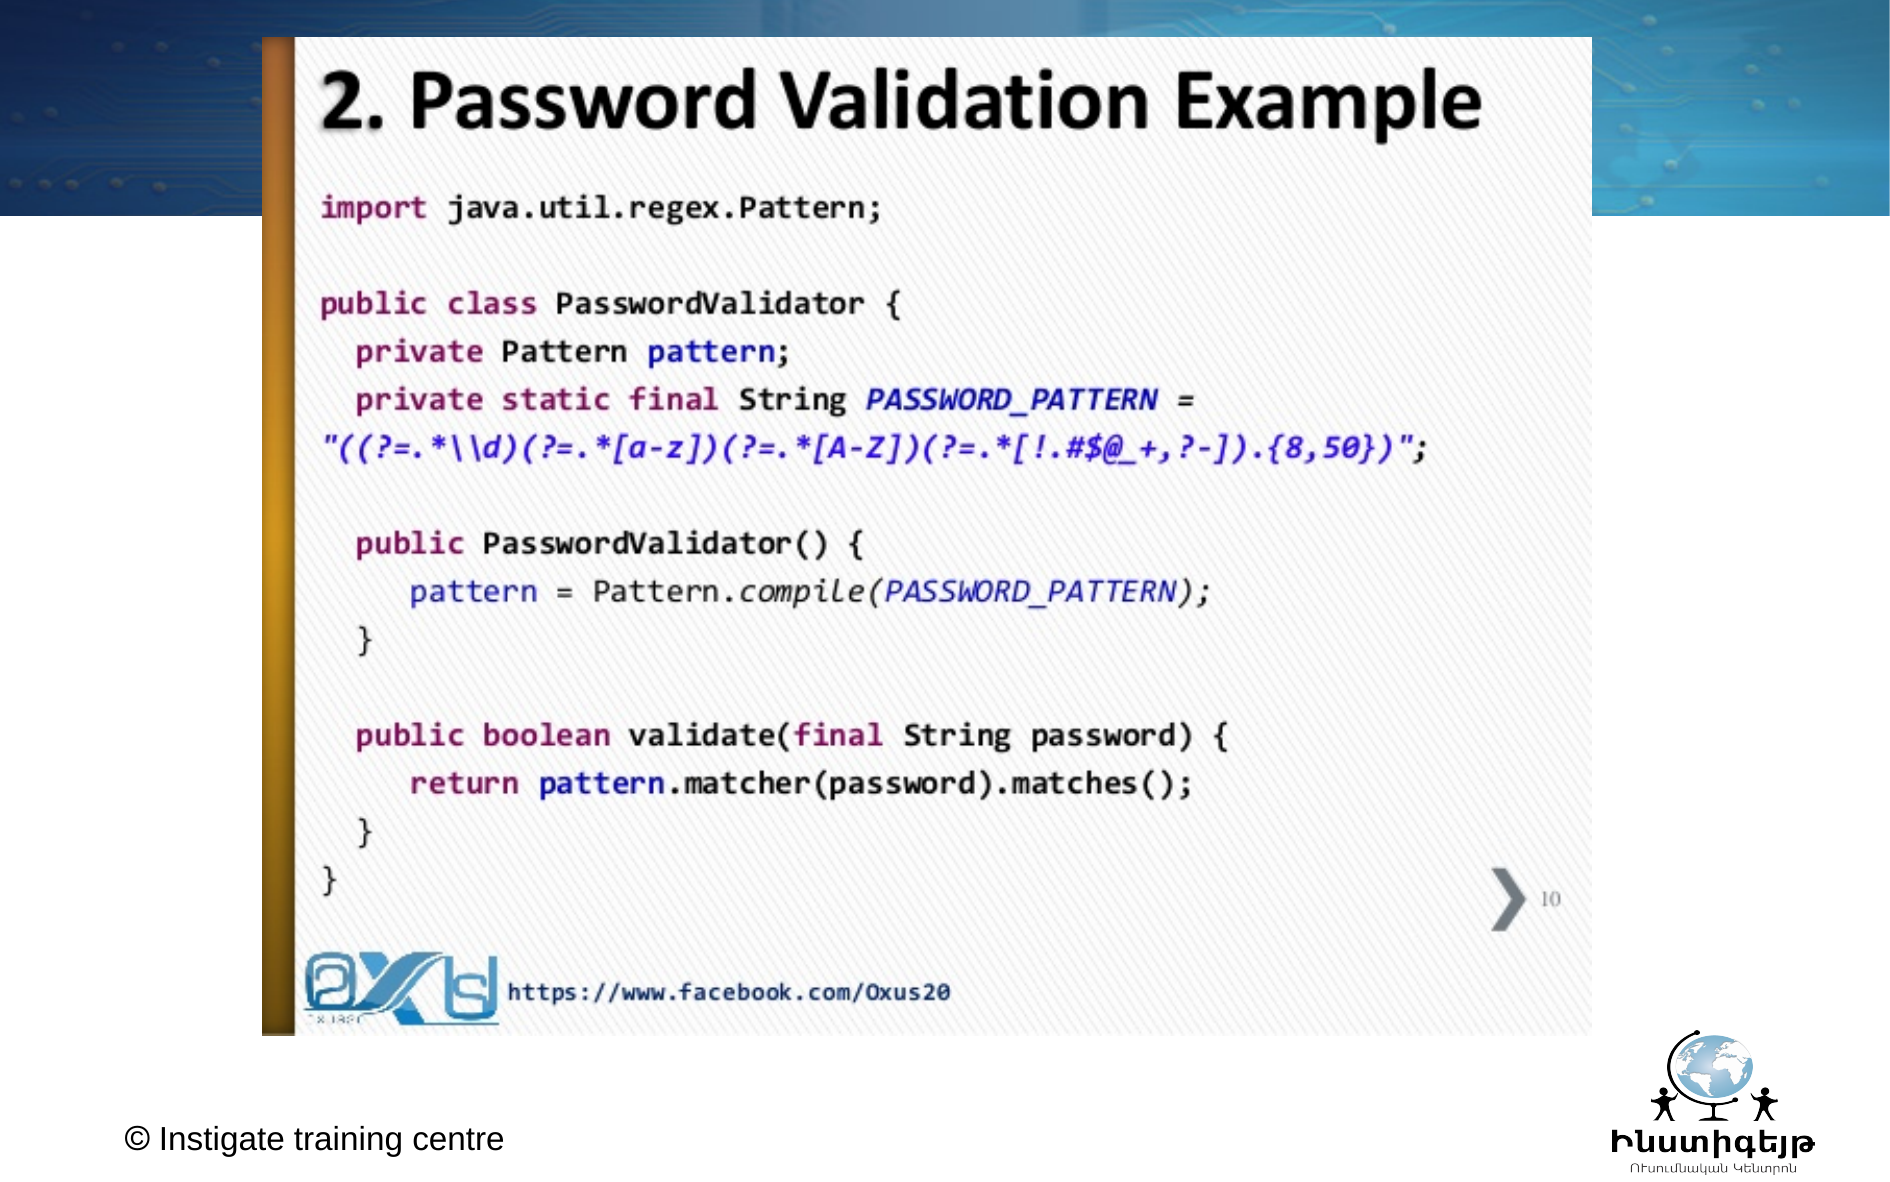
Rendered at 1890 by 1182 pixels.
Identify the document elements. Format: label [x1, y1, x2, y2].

picture [1612, 1030, 1815, 1175]
picture [0, 0, 1890, 1036]
